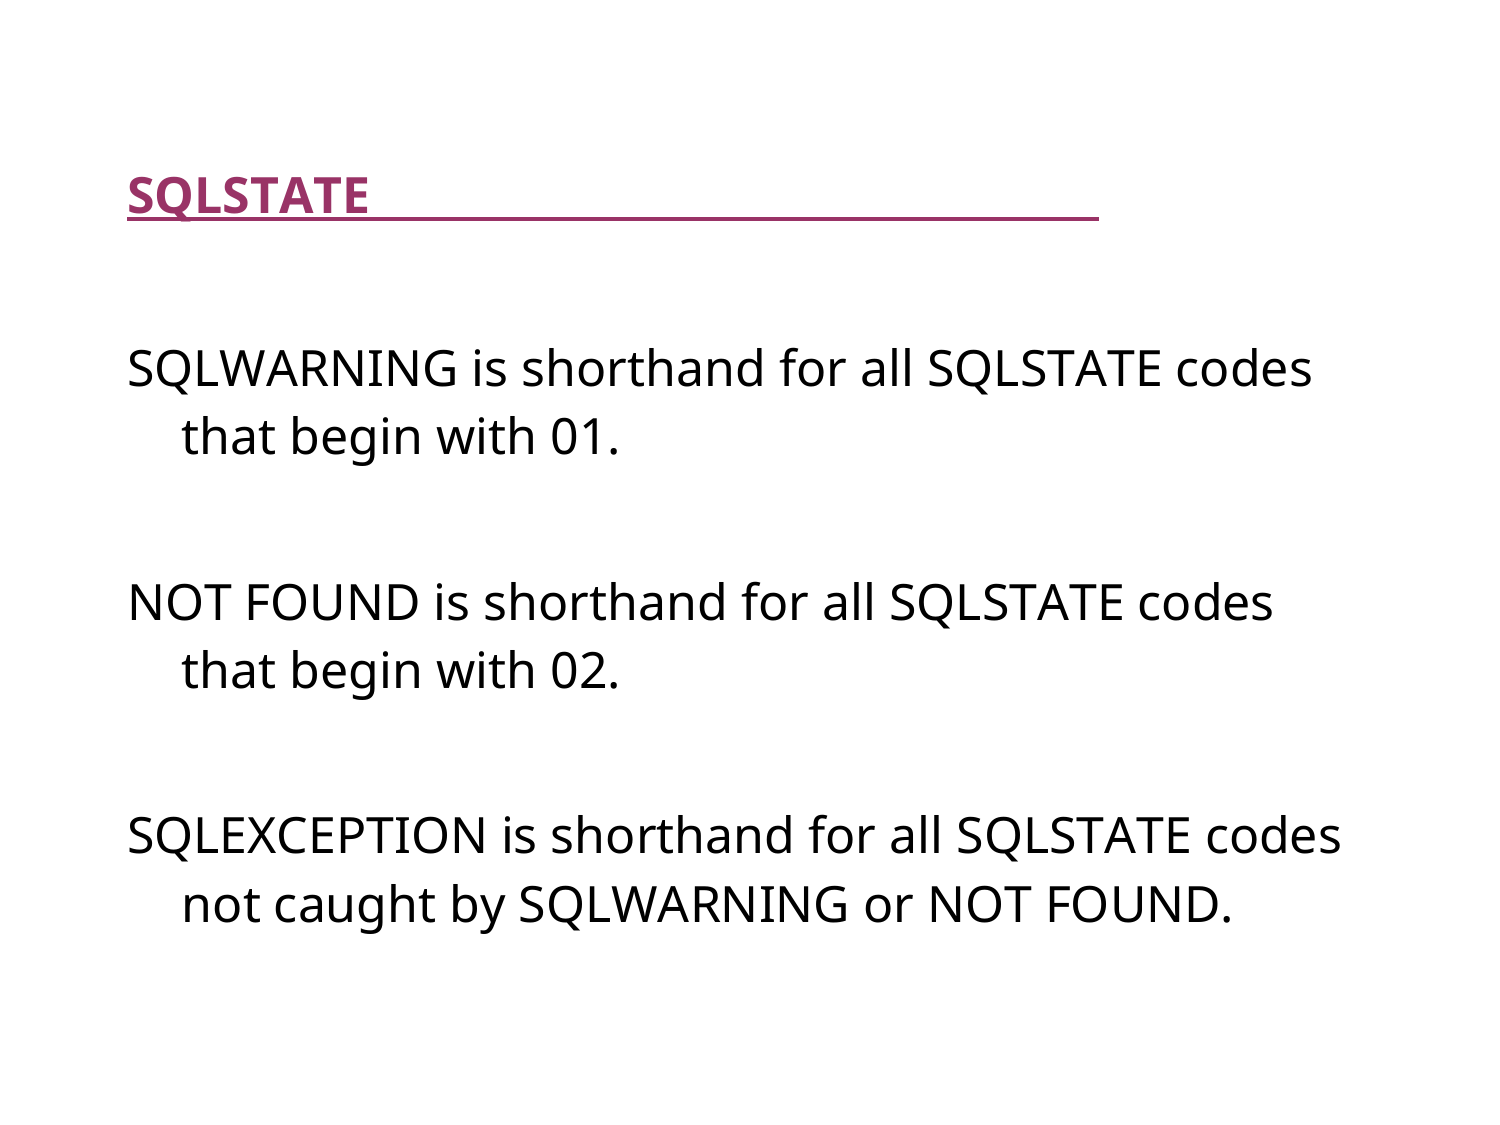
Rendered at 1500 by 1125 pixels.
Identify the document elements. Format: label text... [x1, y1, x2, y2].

title SQLSTATE [112, 99, 1388, 288]
list SQLWARNING is shorthand for all SQLSTATE codes that begin with 01. NOT FOUND is shorthand for all SQLSTATE codes that begin with 02. SQLEXCEPTION is shorthand for all SQLSTATE codes not caught by SQLWARNING or NOT FOUND. [112, 324, 1388, 1001]
